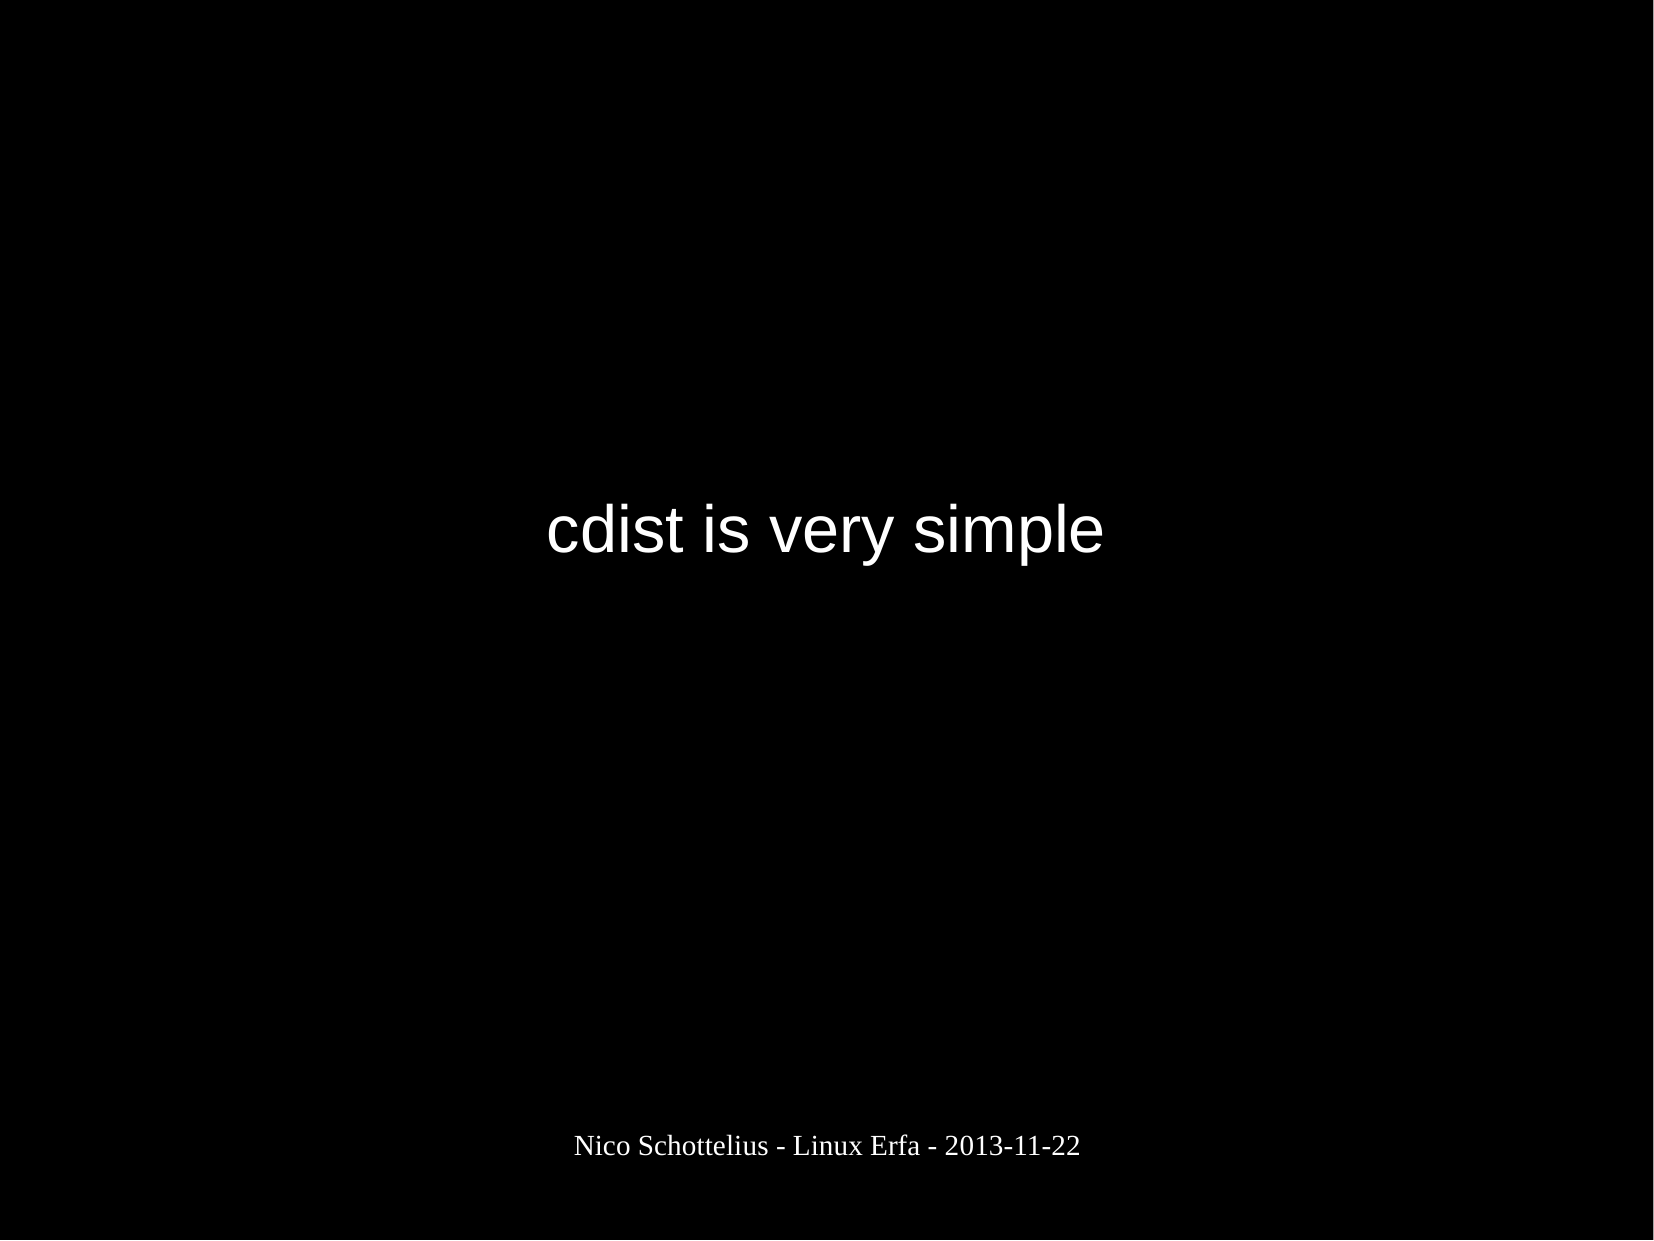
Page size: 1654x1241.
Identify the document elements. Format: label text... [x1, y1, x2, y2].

subtitle cdist is very simple [82, 49, 1571, 1010]
